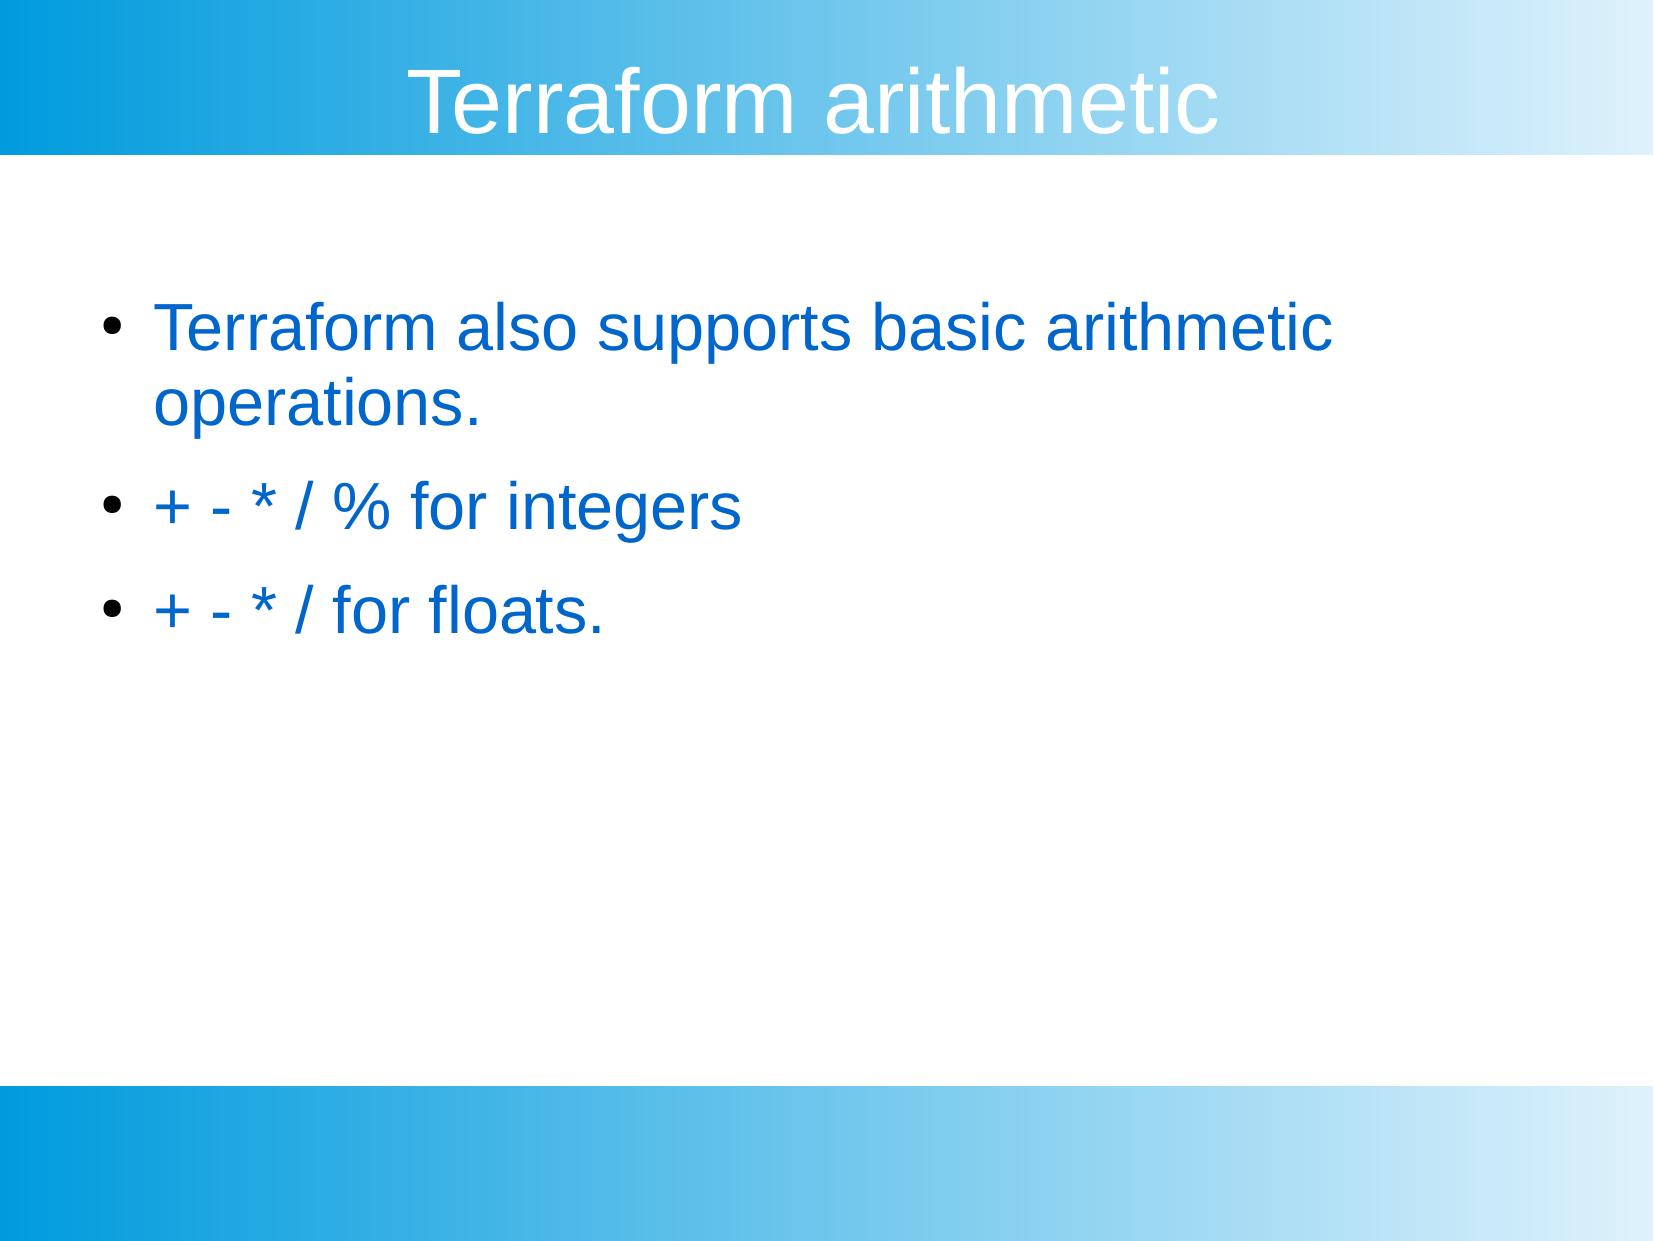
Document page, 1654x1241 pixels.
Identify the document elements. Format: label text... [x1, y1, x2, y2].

list Terraform also supports basic arithmetic operations. + - * / % for integers + - * / for floats. [82, 290, 1571, 1010]
title Terraform arithmetic [82, 49, 1571, 155]
